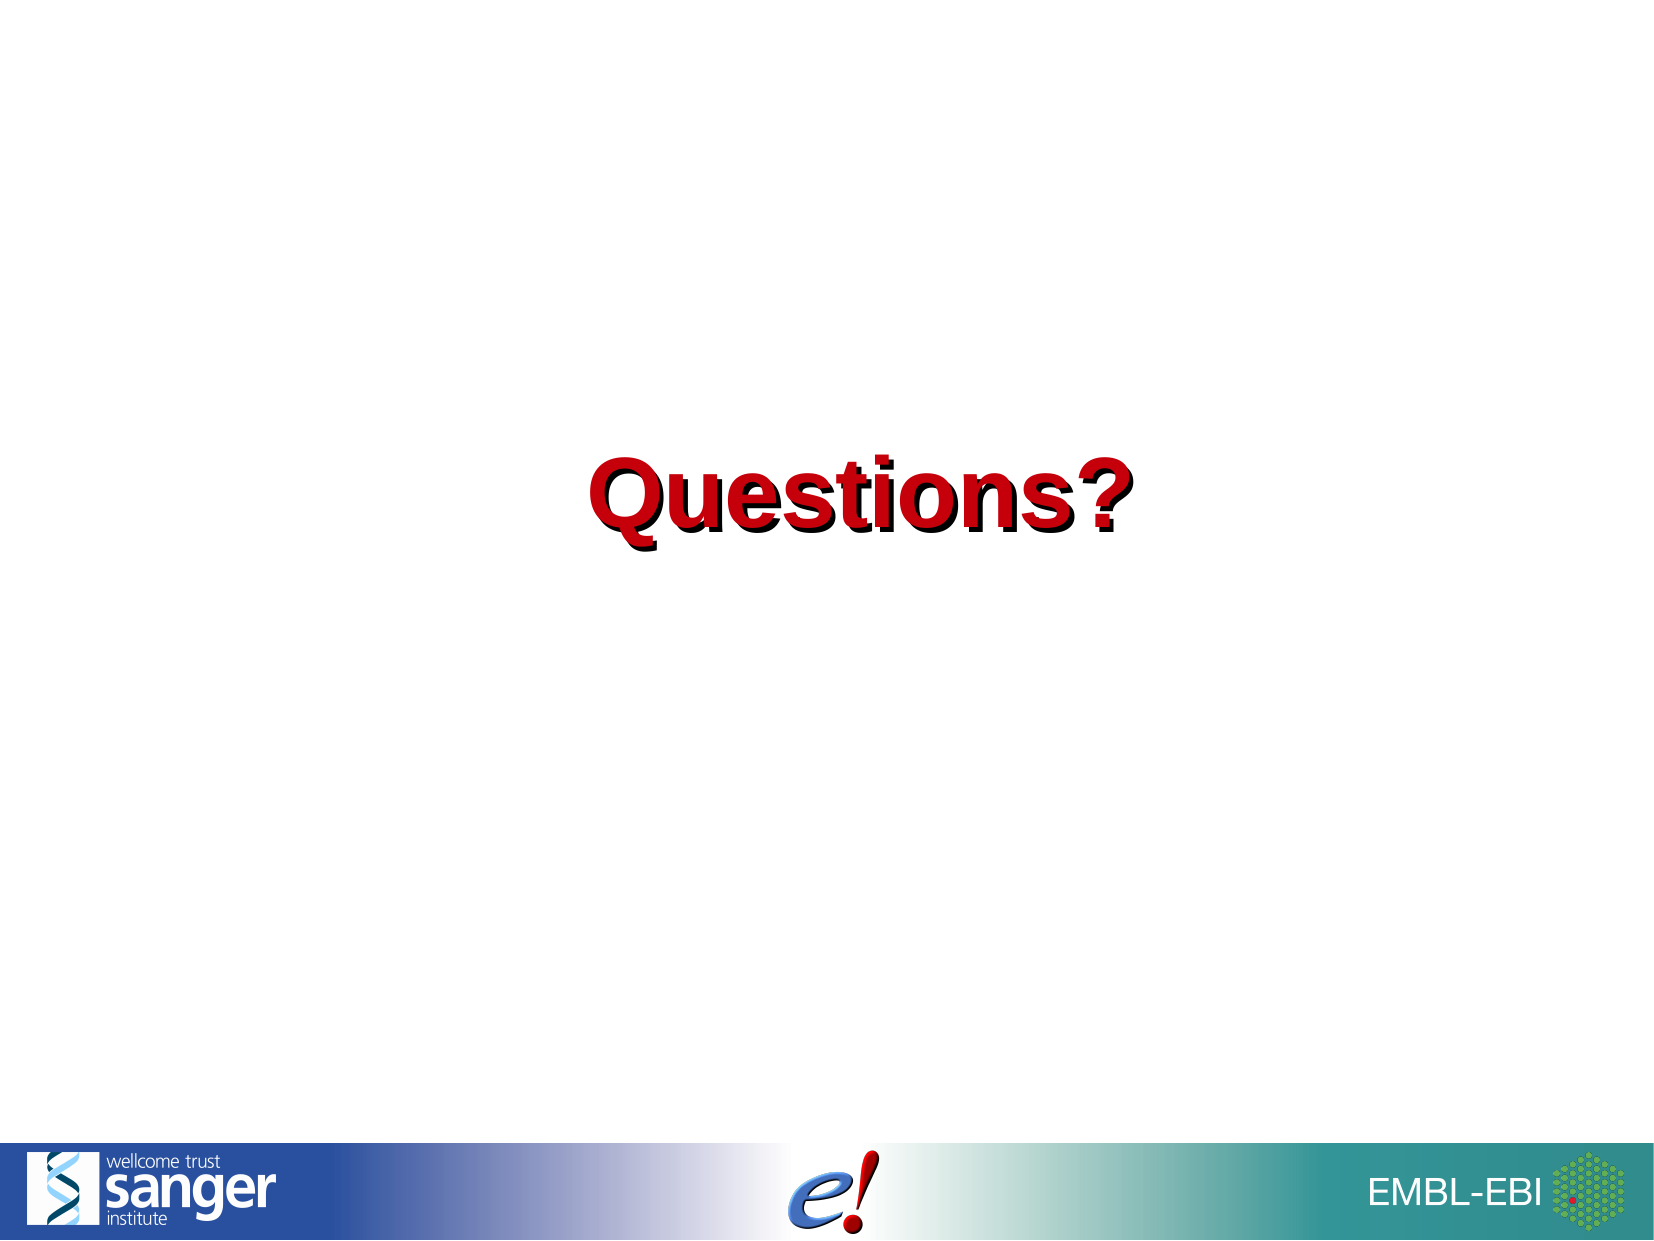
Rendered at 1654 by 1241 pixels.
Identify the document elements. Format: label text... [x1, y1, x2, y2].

title Questions? [45, 404, 1639, 563]
picture [0, 1143, 1654, 1240]
